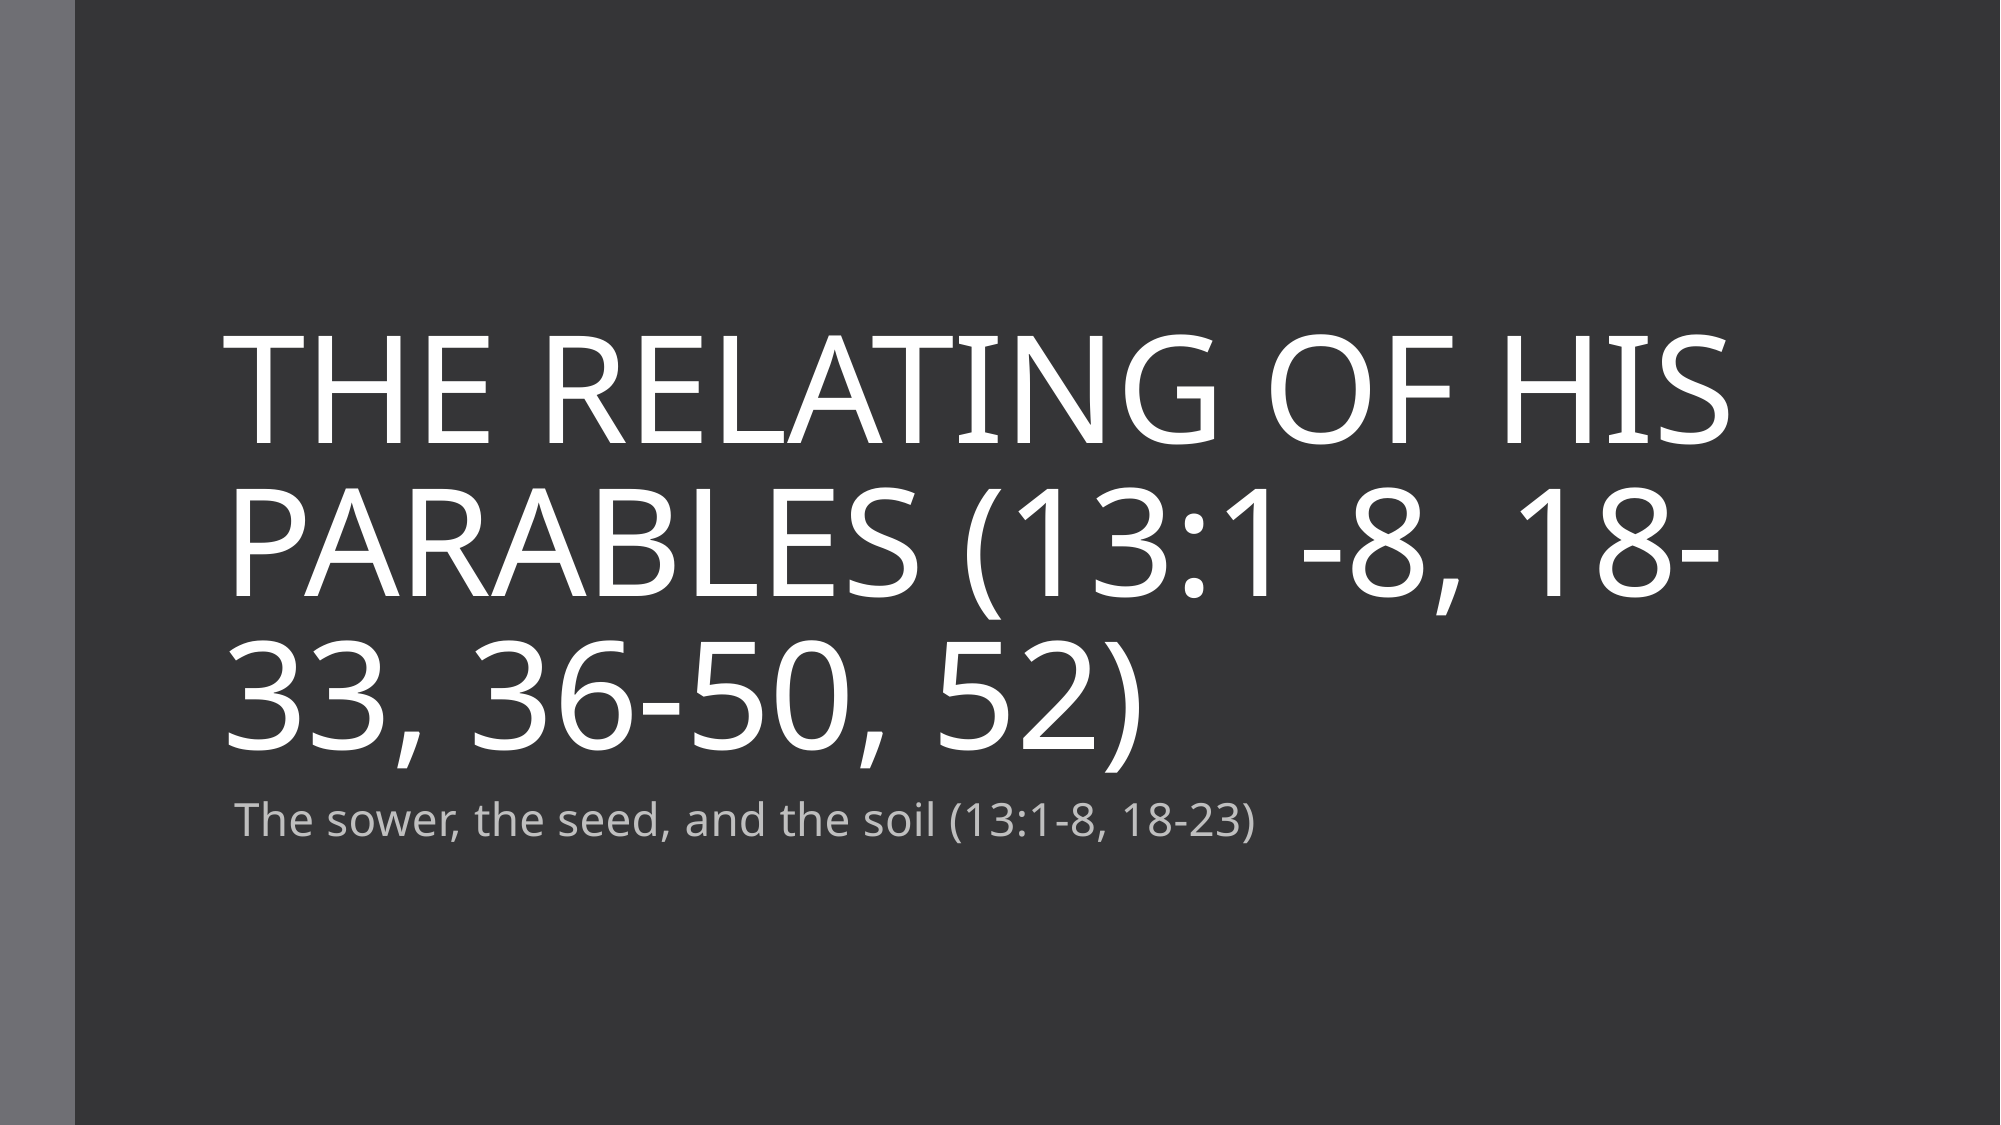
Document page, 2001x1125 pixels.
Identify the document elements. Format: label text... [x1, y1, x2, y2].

title THE RELATING OF HIS PARABLES (13:1-8, 18-33, 36-50, 52) [206, 124, 1752, 787]
subtitle The sower, the seed, and the soil (13:1-8, 18-23) [206, 787, 1752, 1066]
